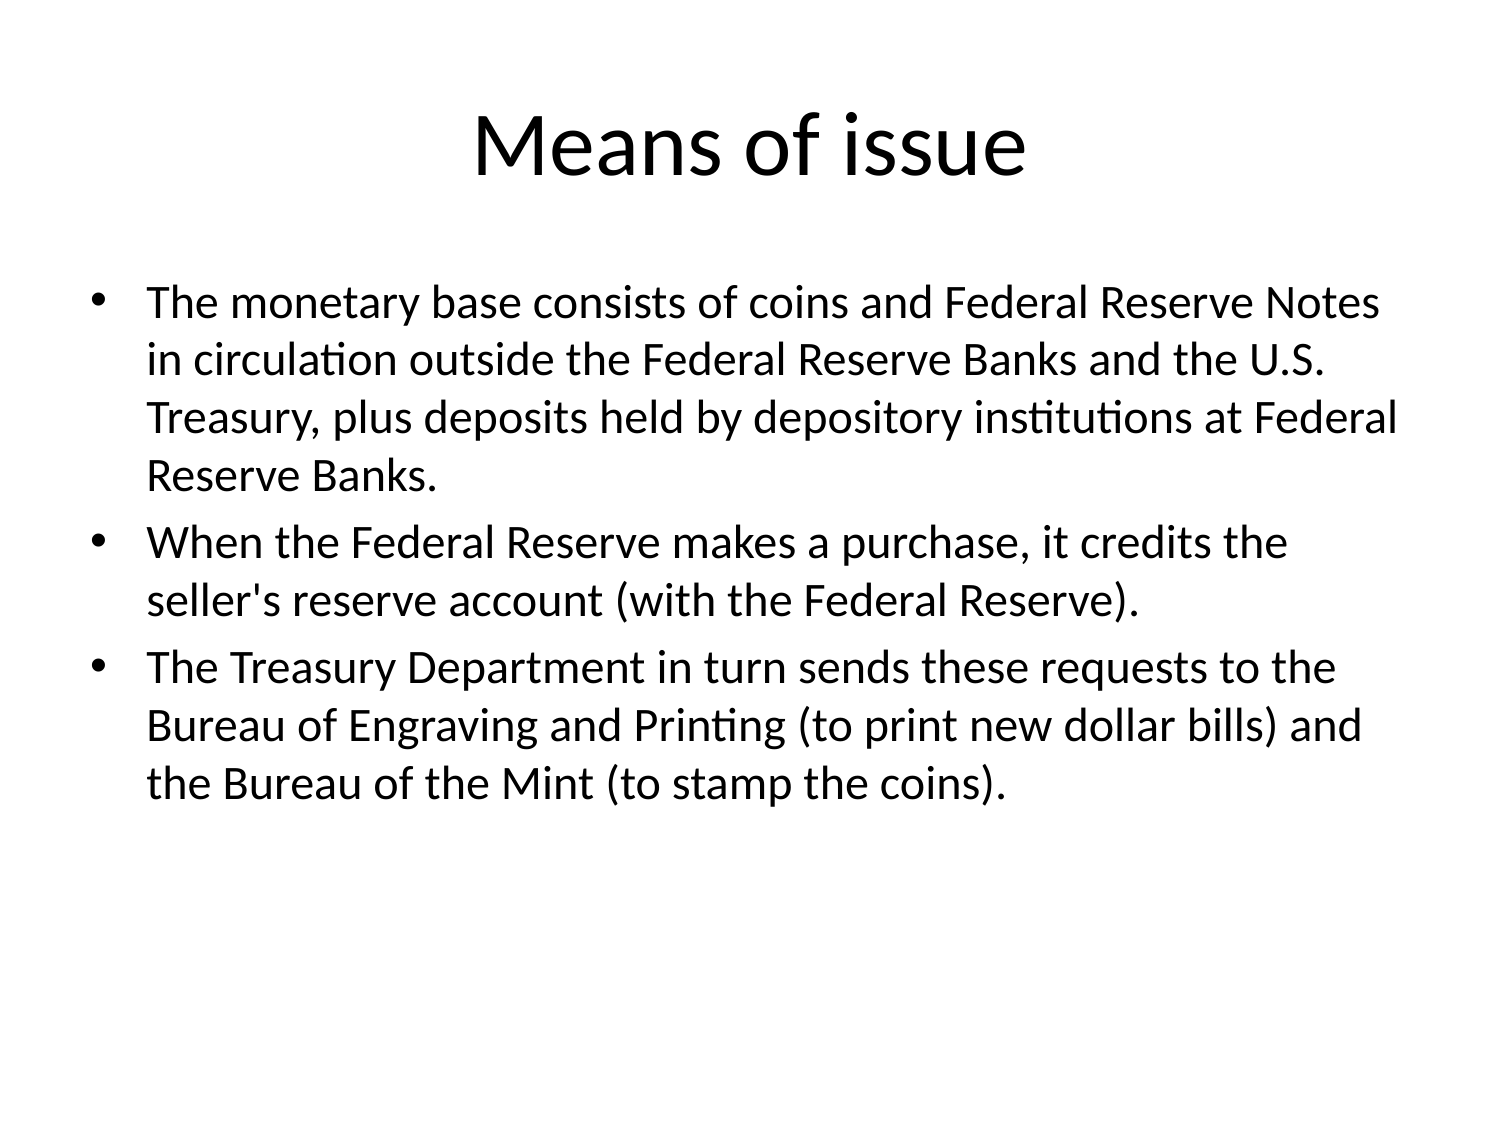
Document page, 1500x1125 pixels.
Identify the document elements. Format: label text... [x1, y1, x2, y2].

list The monetary base consists of coins and Federal Reserve Notes in circulation outside the Federal Reserve Banks and the U.S. Treasury, plus deposits held by depository institutions at Federal Reserve Banks. When the Federal Reserve makes a purchase, it credits the seller's reserve account (with the Federal Reserve). The Treasury Department in turn sends these requests to the Bureau of Engraving and Printing (to print new dollar bills) and the Bureau of the Mint (to stamp the coins). [75, 262, 1425, 1005]
title Means of issue [75, 45, 1425, 233]
